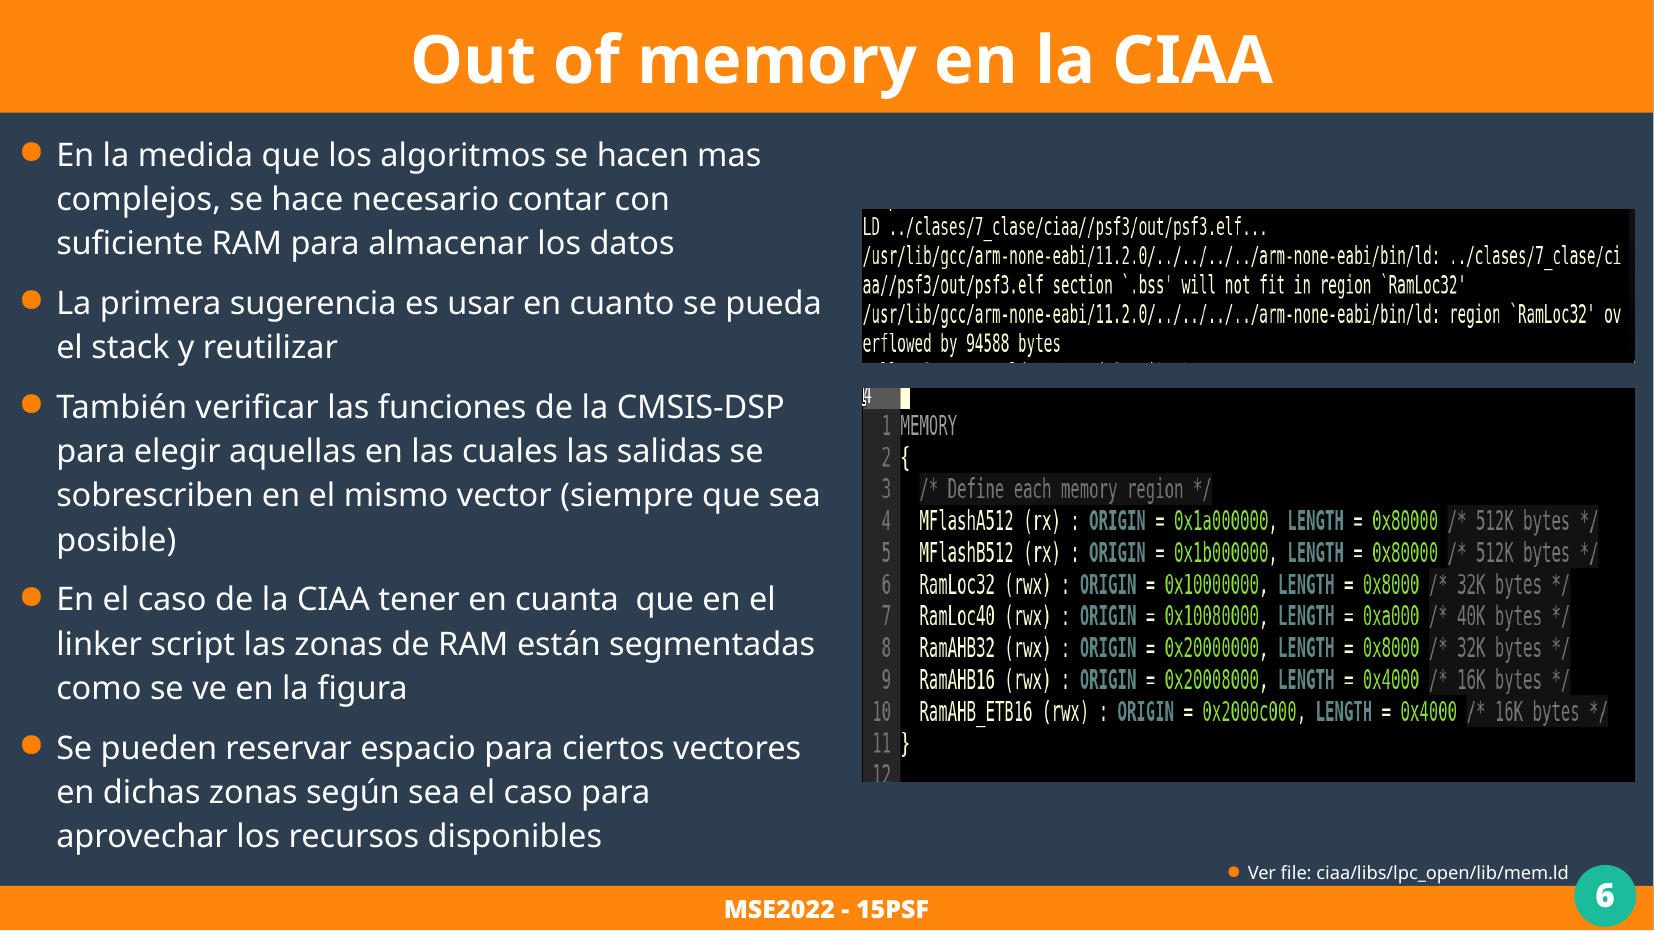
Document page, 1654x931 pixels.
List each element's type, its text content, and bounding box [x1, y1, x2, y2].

title Out of memory en la CIAA [410, 11, 1279, 120]
list Ver file: ciaa/libs/lpc_open/lib/mem.ld [1219, 860, 1573, 908]
picture [862, 209, 1635, 363]
list En la medida que los algoritmos se hacen mas complejos, se hace necesario contar con suficiente RAM para almacenar los datos La primera sugerencia es usar en cuanto se pueda el stack y reutilizar También verificar las funciones de la CMSIS-DSP para elegir aquellas en las cuales las salidas se sobrescriben en el mismo vector (siempre que sea posible) En el caso de la CIAA tener en cuanta que en el linker script las zonas de RAM están segmentadas como se ve en la figura Se pueden reservar espacio para ciertos vectores en dichas zonas según sea el caso para aprovechar los recursos disponibles [5, 131, 826, 863]
picture [862, 388, 1635, 782]
